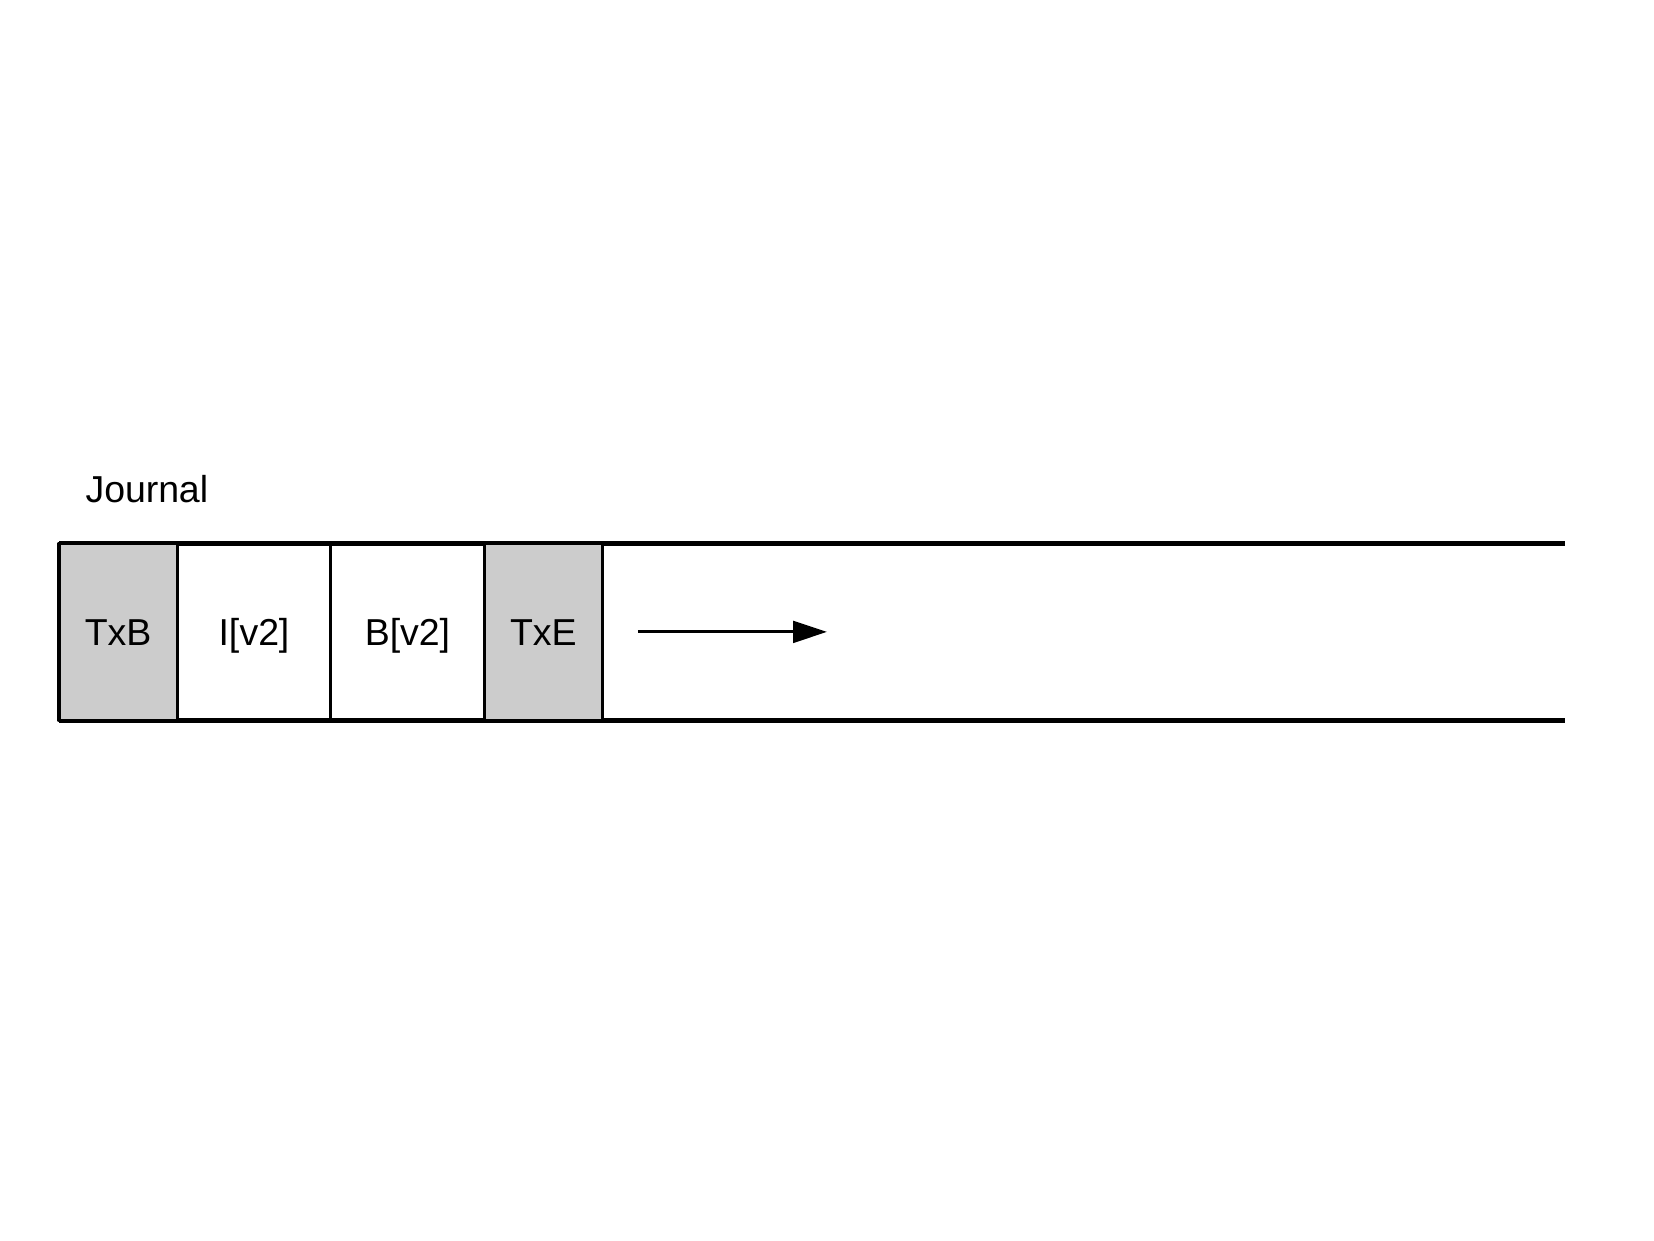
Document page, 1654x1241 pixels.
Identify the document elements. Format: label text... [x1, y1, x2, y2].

text_box B[v2] [330, 543, 484, 721]
text_box TxE [484, 543, 603, 721]
text_box Journal [70, 460, 223, 518]
text_box TxB [59, 543, 177, 721]
text_box I[v2] [177, 543, 330, 721]
